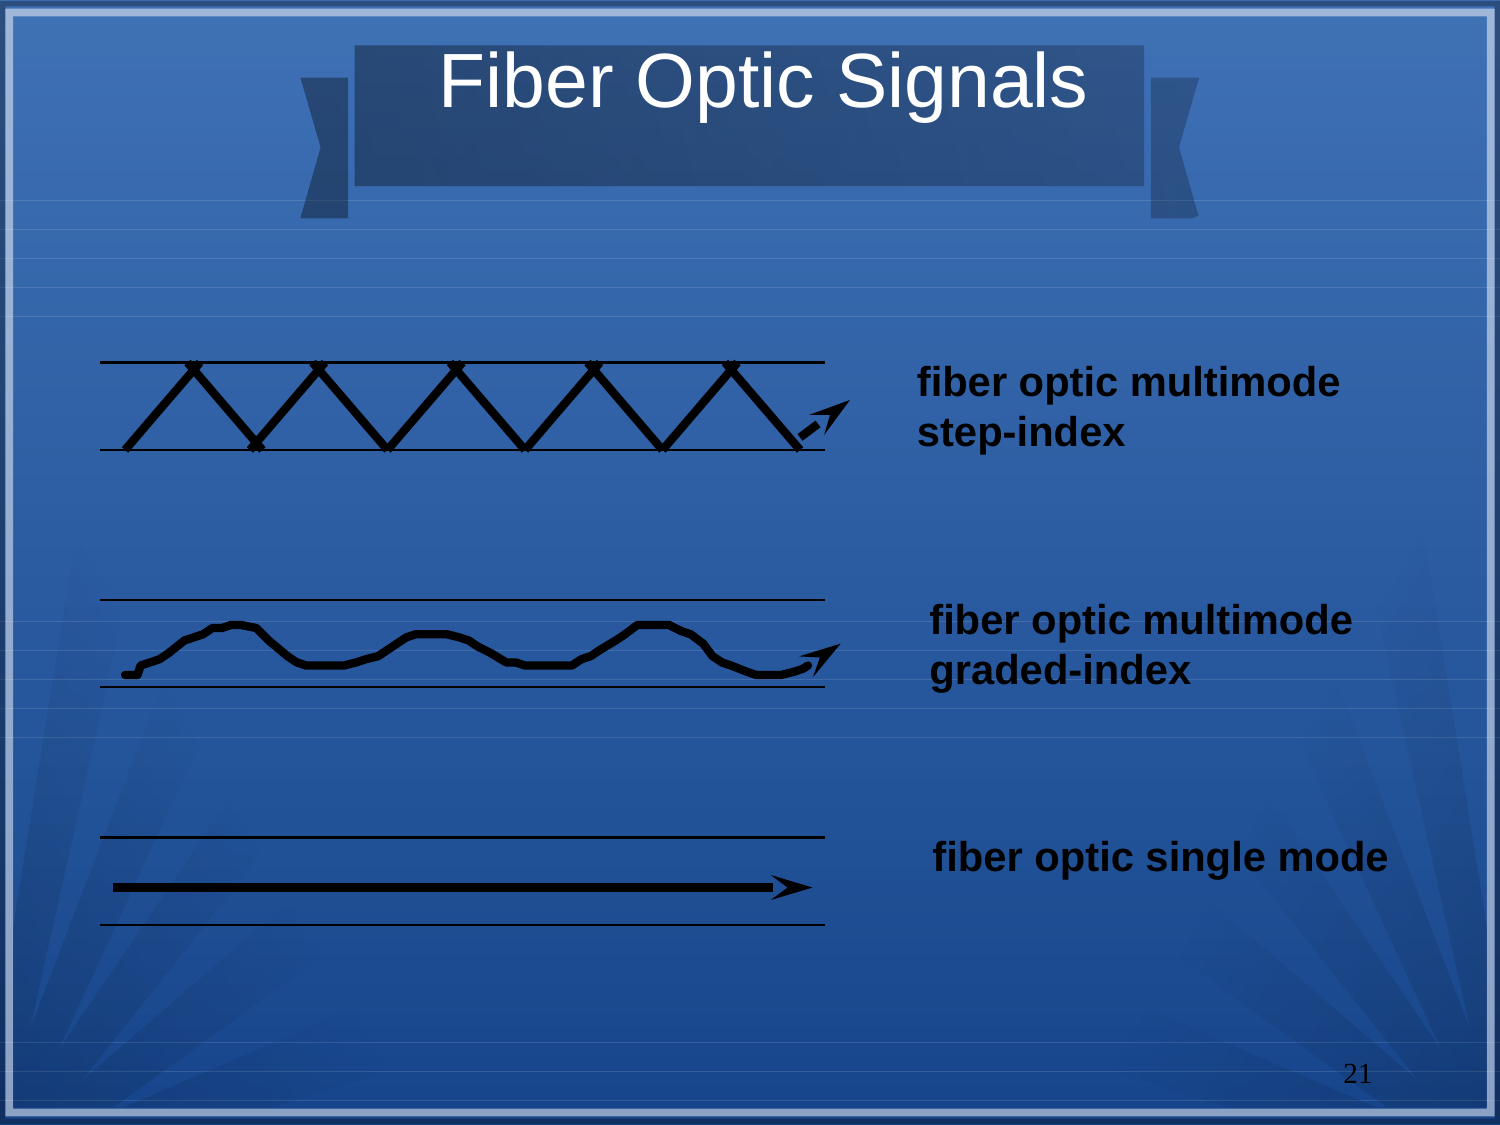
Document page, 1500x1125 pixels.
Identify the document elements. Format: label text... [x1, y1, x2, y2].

text_box fiber optic single mode [917, 822, 1405, 888]
text_box fiber optic multimode graded-index [914, 584, 1369, 701]
text_box fiber optic multimode step-index [901, 347, 1357, 463]
text_box 47 [1074, 1050, 1388, 1125]
title Fiber Optic Signals [112, 0, 1388, 175]
